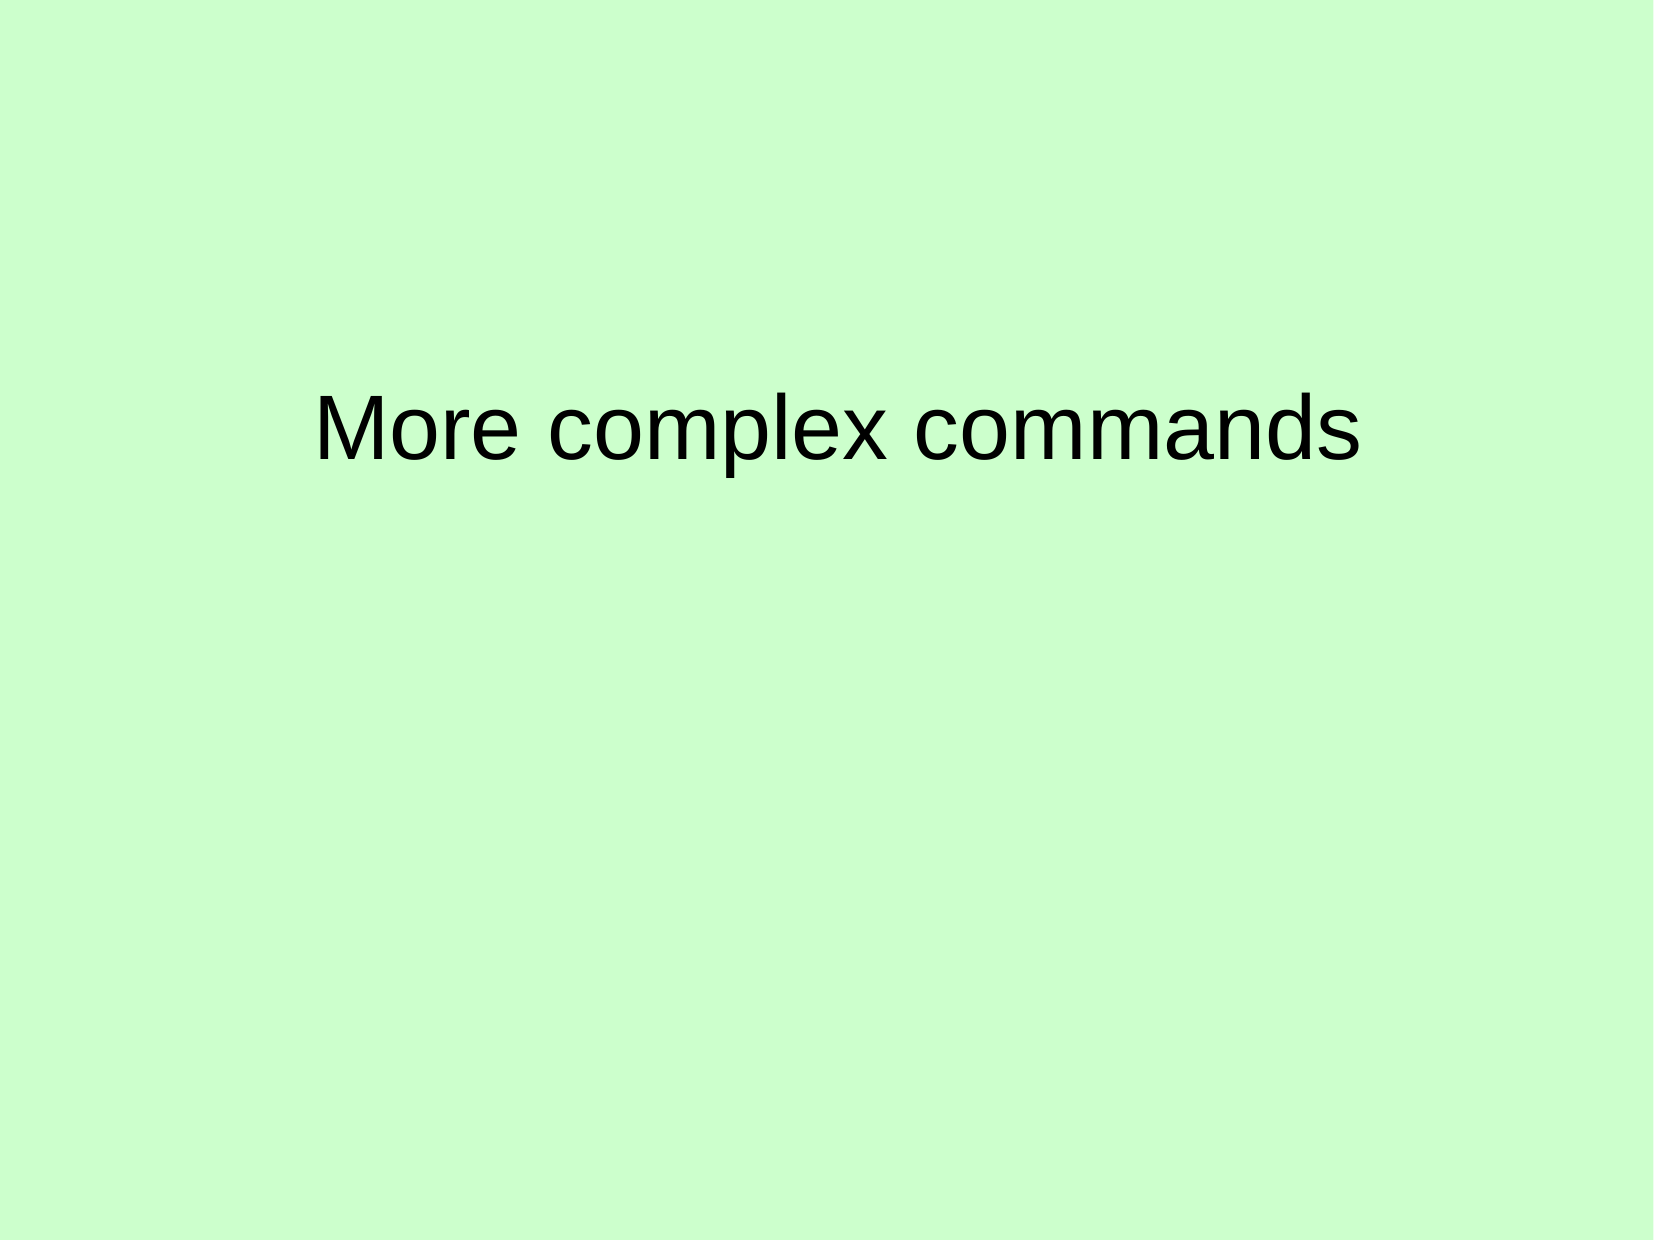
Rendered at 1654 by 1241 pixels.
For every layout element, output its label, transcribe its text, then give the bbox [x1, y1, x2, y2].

title More complex commands [94, 324, 1583, 532]
